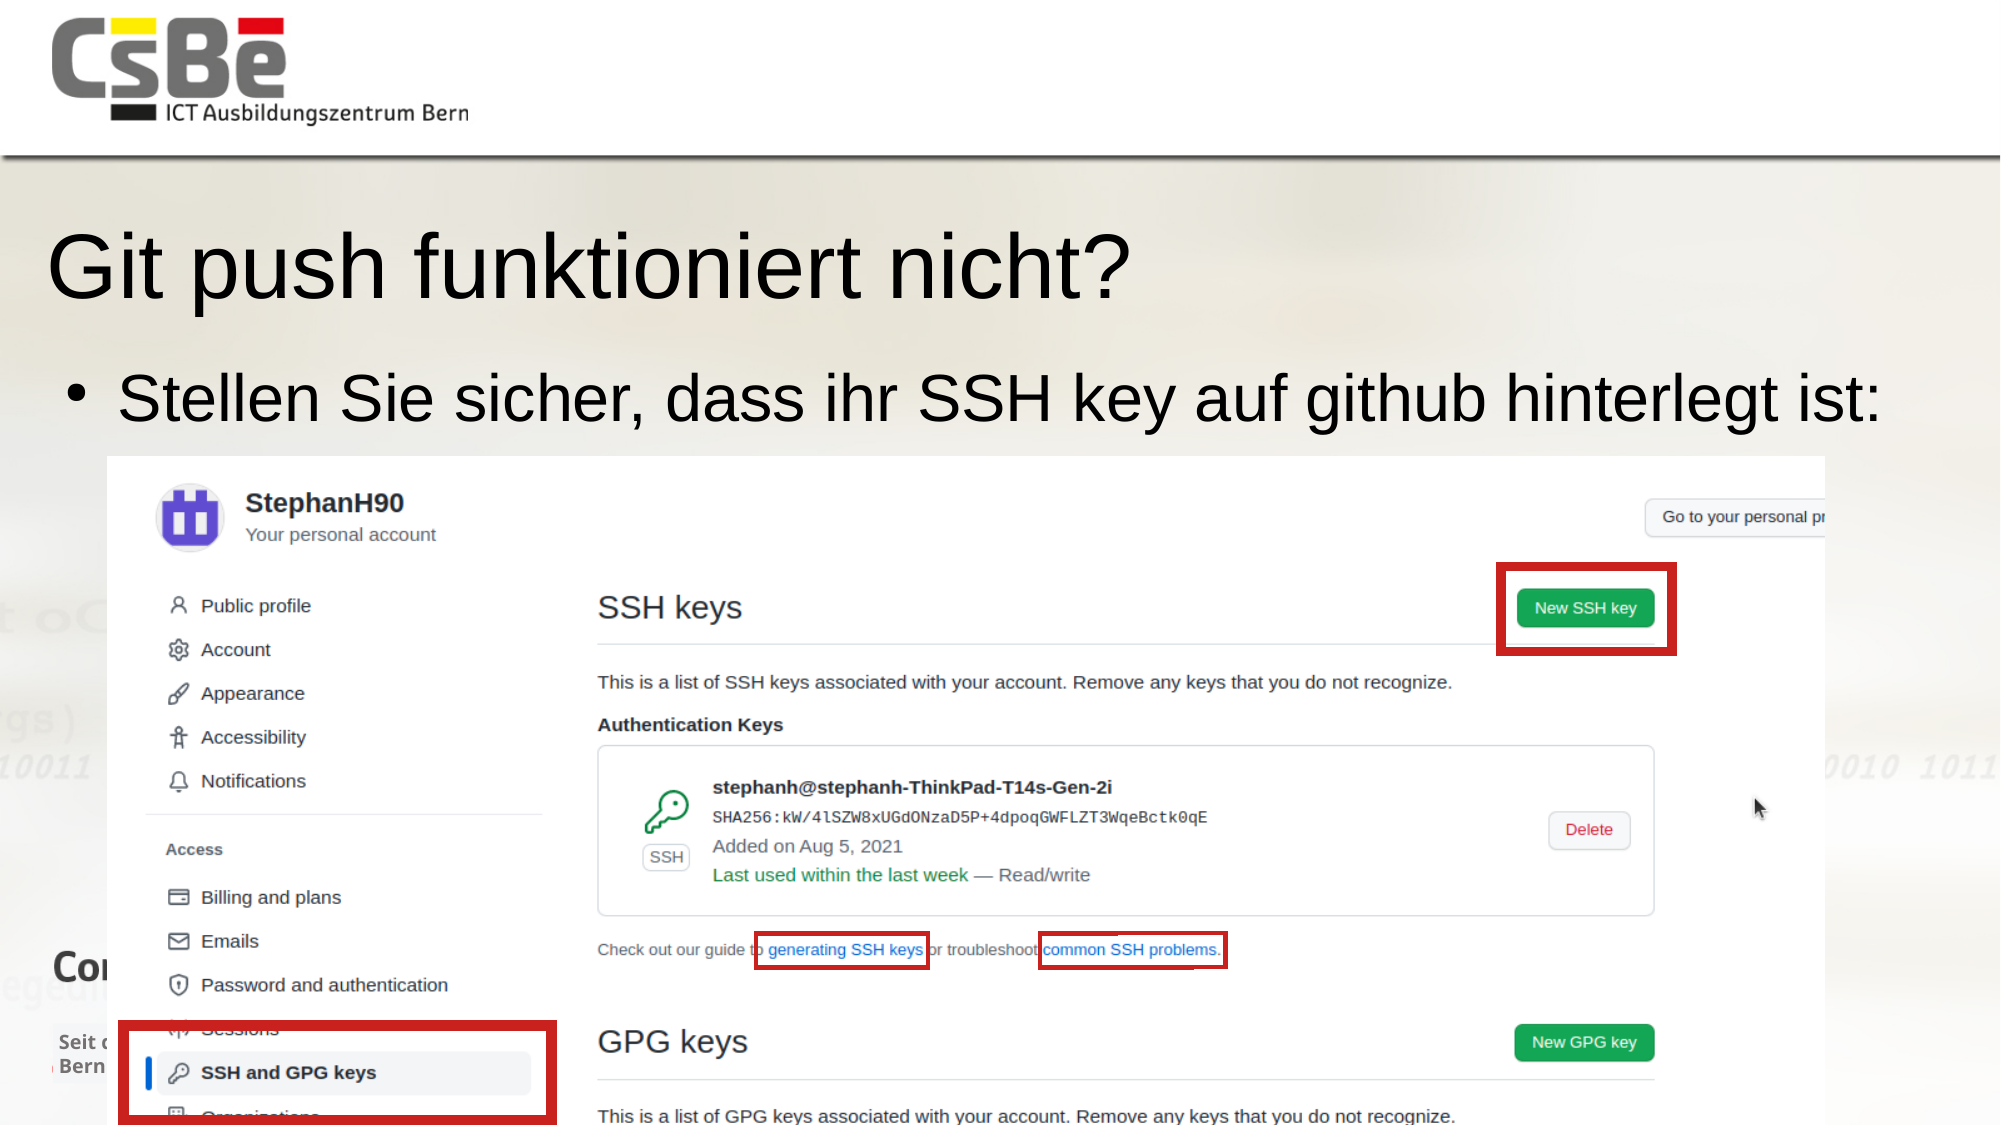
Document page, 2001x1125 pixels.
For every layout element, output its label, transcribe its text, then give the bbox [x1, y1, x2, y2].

picture [0, 0, 2001, 1125]
text_box [1038, 931, 1228, 970]
text_box [118, 1020, 557, 1125]
list Git push funktioniert nicht? [46, 206, 1920, 355]
text_box [1496, 562, 1677, 656]
list Stellen Sie sicher, dass ihr SSH key auf github hinterlegt ist: [46, 355, 1920, 886]
picture [129, 1031, 546, 1115]
text_box [754, 931, 930, 970]
